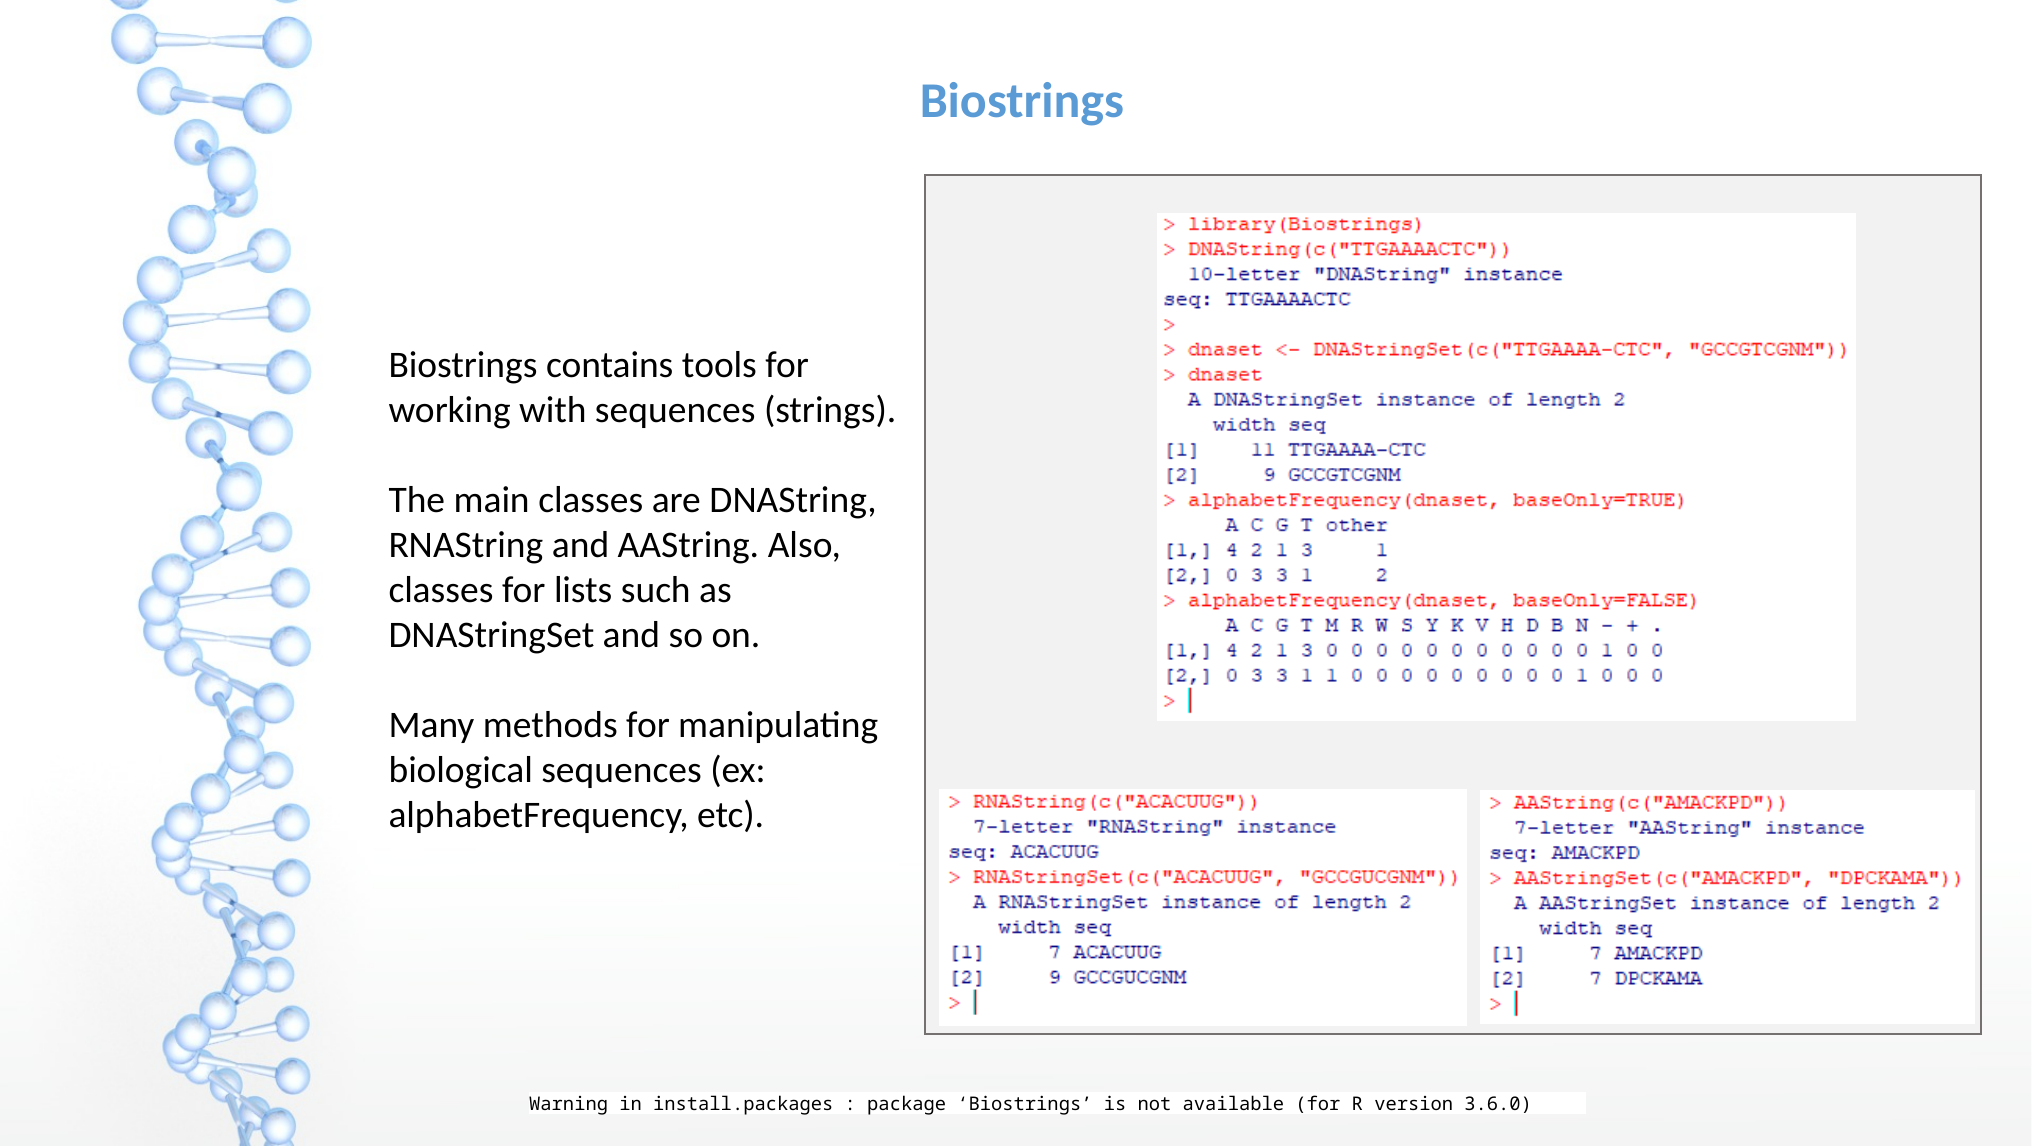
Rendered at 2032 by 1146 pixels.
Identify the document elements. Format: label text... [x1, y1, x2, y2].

picture [1157, 213, 1856, 721]
text_box Warning in install.packages : package ‘Biostrings’ is not available (for R version 3.6.0) [529, 1092, 1586, 1114]
text_box Biostrings contains tools for working with sequences (strings). The main classes are DNAString, RNAString and AAString. Also, classes for lists such as DNAStringSet and so on. Many methods for manipulating biological sequences (ex: alphabetFrequency, etc). [373, 332, 926, 848]
picture [939, 789, 1467, 1026]
text_box Biostrings [904, 59, 1151, 136]
text_box [925, 175, 1981, 1034]
picture [1480, 790, 1975, 1024]
